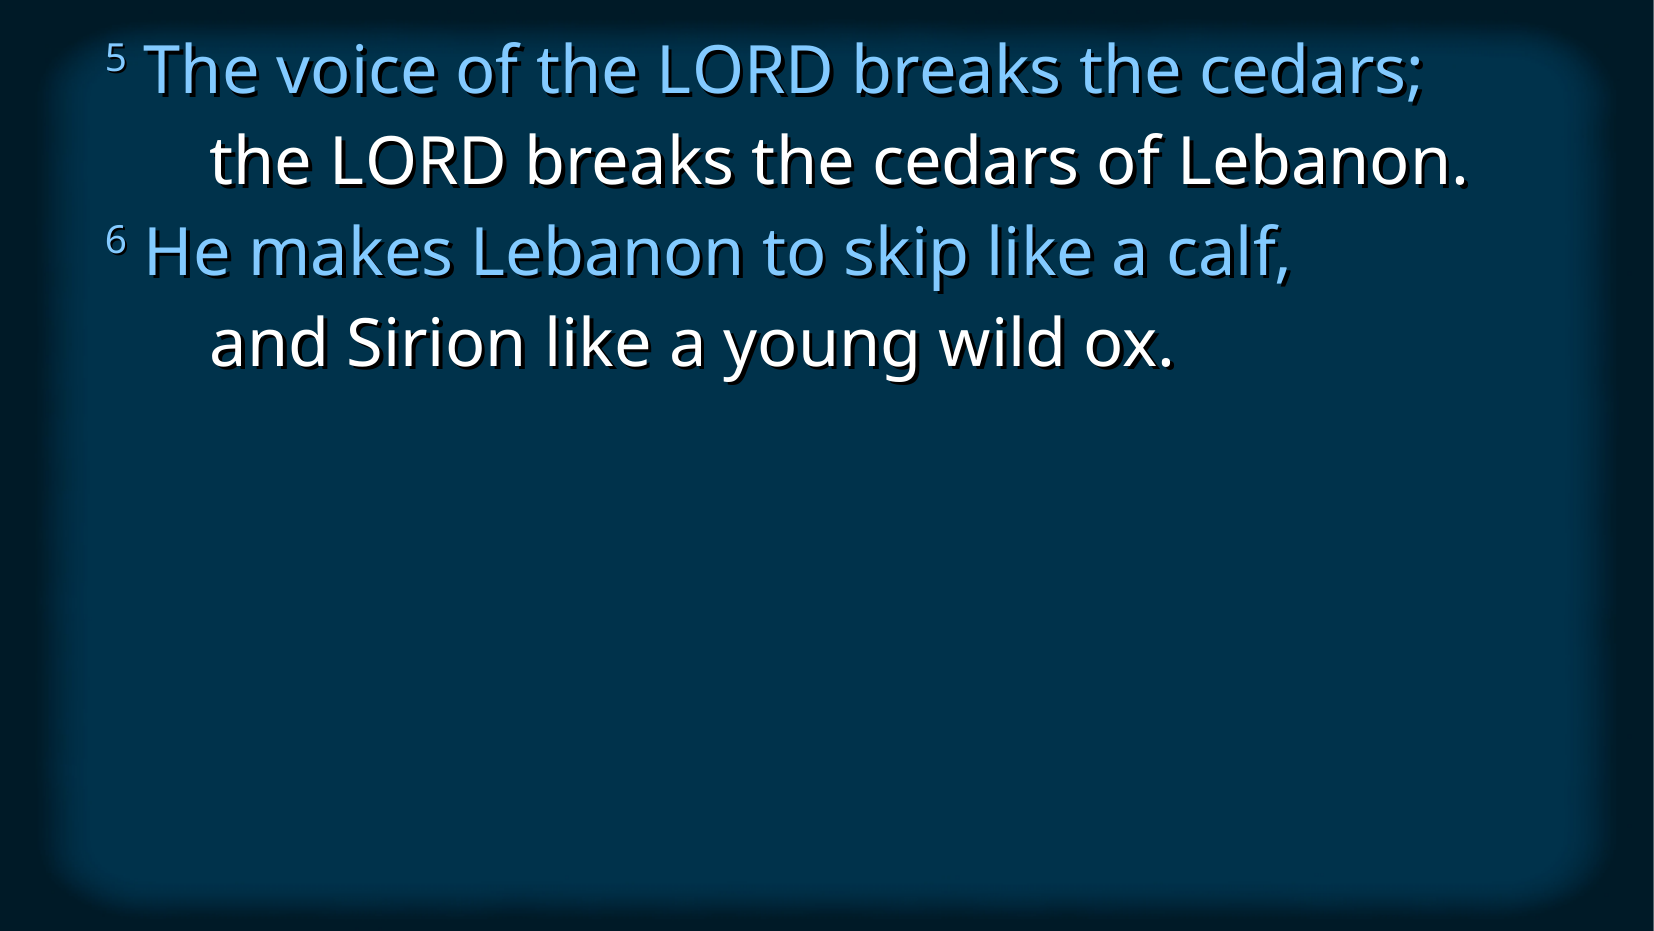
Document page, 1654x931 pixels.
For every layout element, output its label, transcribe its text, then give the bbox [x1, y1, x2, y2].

text_box 5 The voice of the LORD breaks the cedars; the LORD breaks the cedars of Lebanon. 6 He makes Lebanon to skip like a calf, and Sirion like a young wild ox. [90, 15, 1591, 385]
picture [0, 0, 1654, 931]
